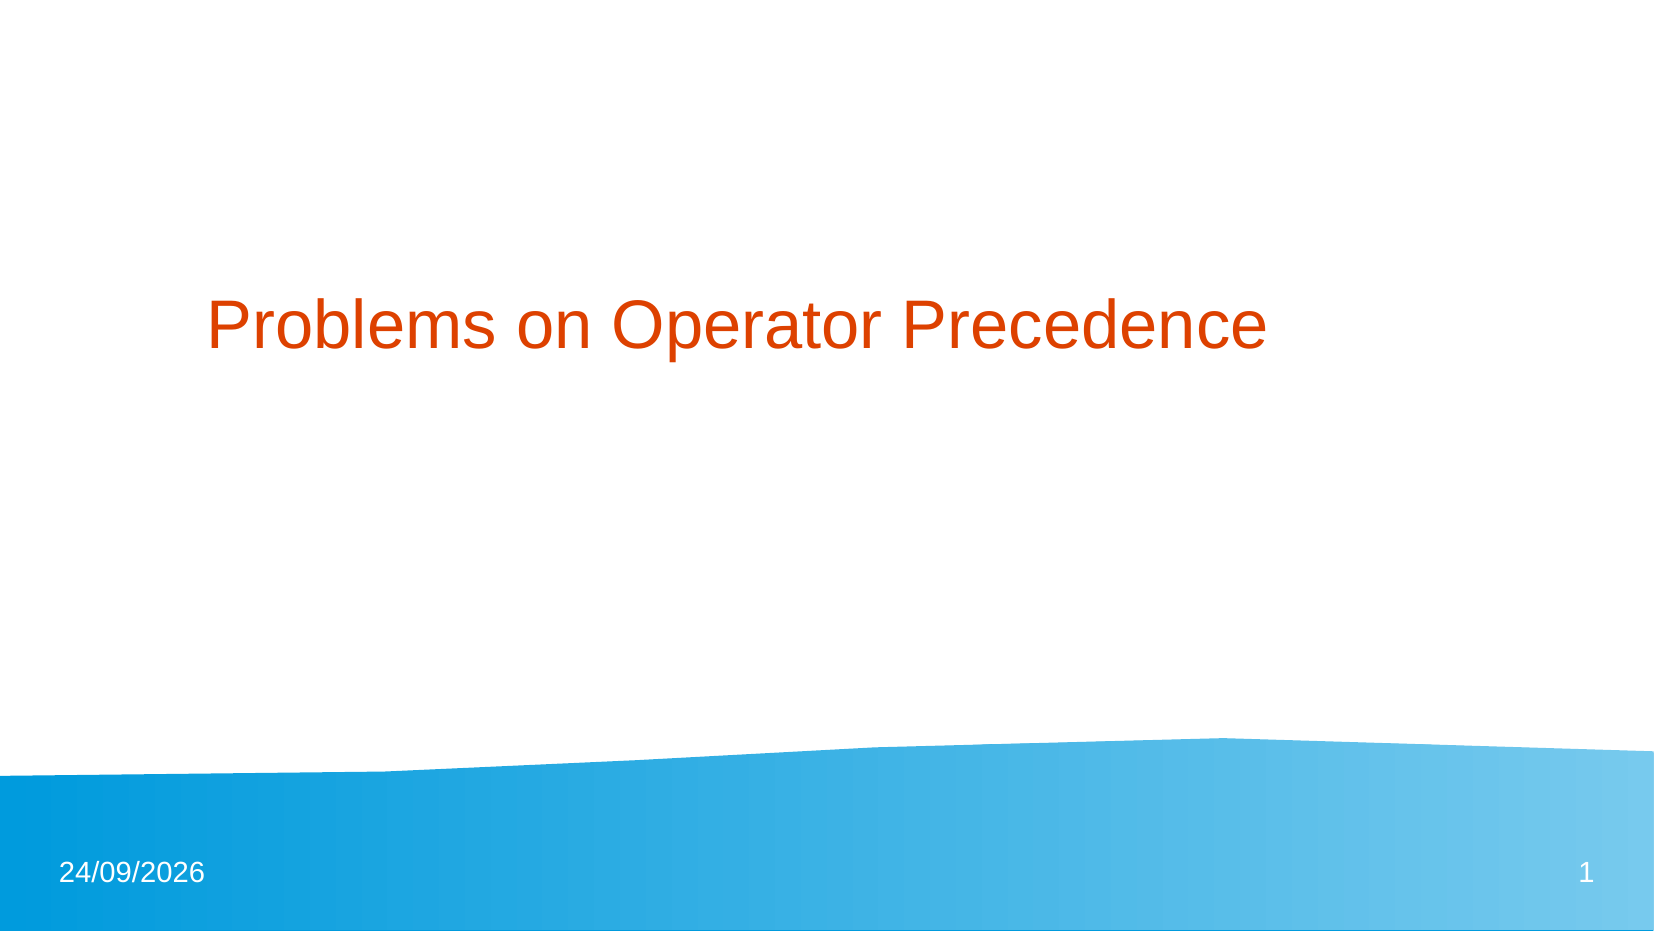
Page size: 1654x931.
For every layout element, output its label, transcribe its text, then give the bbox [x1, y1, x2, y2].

title Problems on Operator Precedence [0, 236, 1477, 414]
